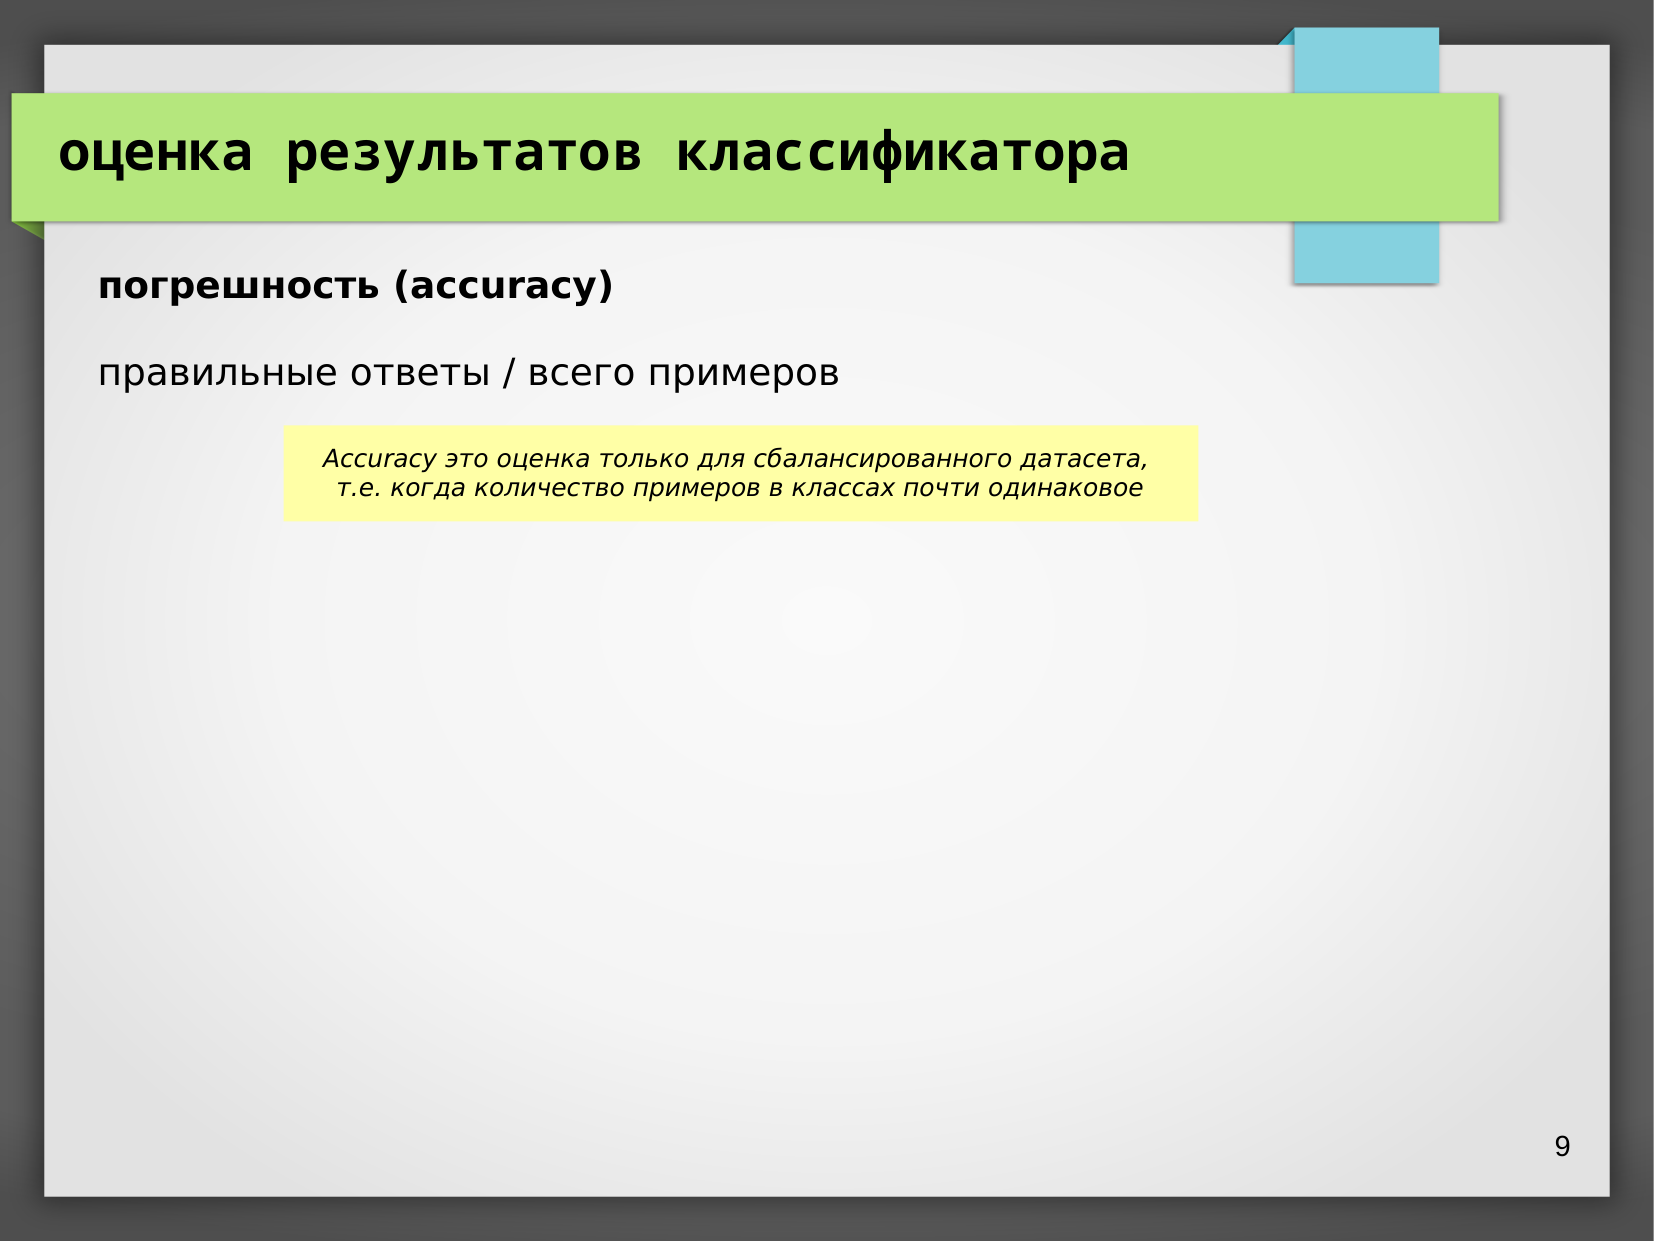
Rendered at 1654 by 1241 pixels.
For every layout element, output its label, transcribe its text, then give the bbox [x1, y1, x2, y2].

title оценка результатов классификатора [59, 109, 1217, 190]
picture [0, 0, 1654, 1241]
text_box Accuracy это оценка только для сбалансированного датасета, т.е. когда количество примеров в классах почти одинаковое [283, 425, 1199, 522]
text_box погрешность (accuracy) правильные ответы / всего примеров [82, 256, 1252, 402]
